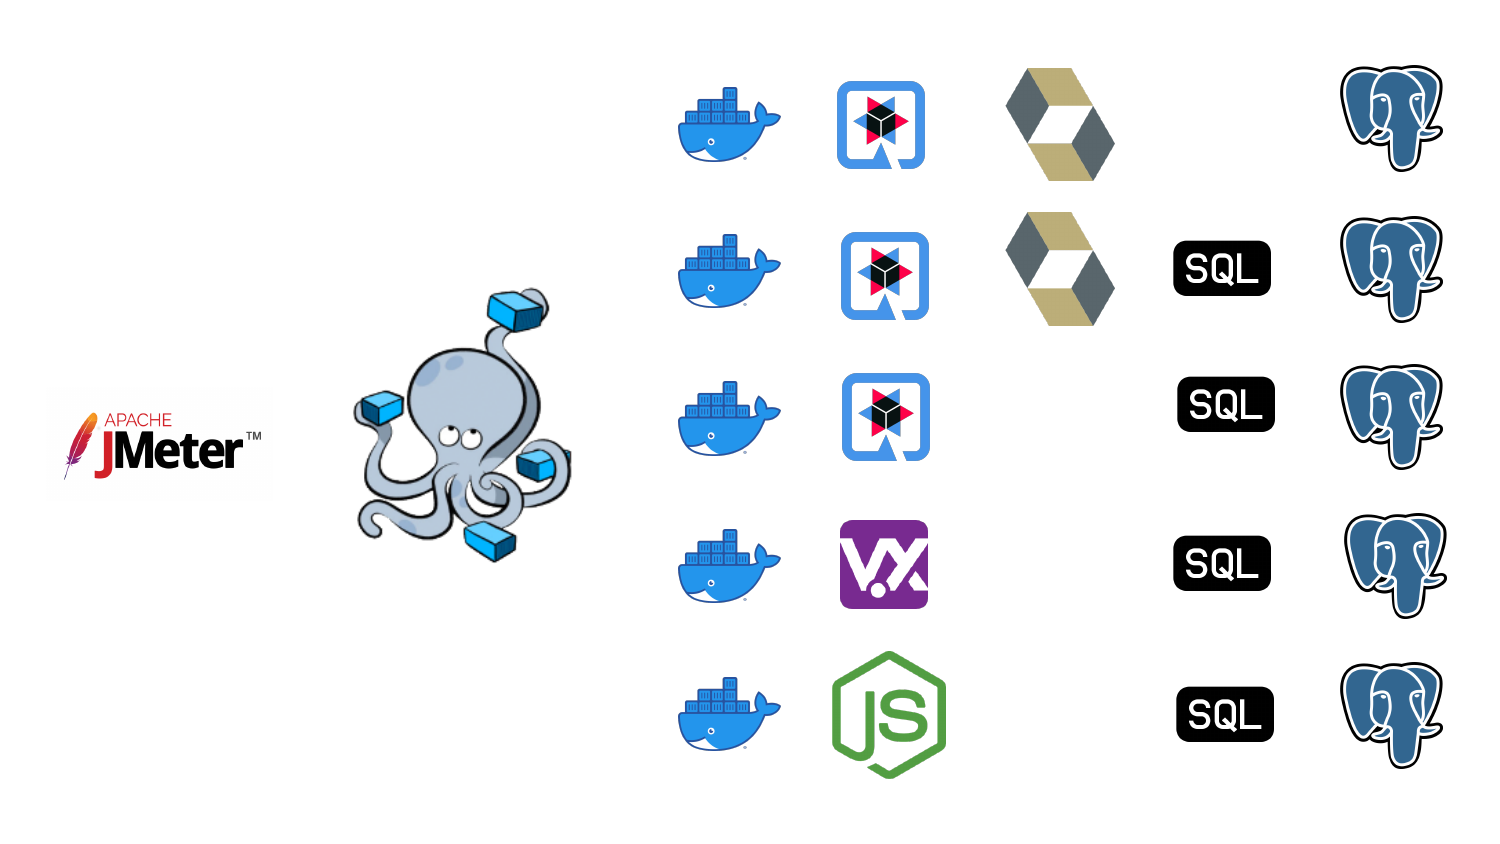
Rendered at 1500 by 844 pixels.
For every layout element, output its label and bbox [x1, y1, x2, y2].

picture [678, 87, 781, 162]
picture [1173, 683, 1276, 748]
picture [842, 373, 930, 461]
picture [840, 520, 928, 609]
picture [1003, 212, 1117, 326]
picture [841, 232, 929, 320]
picture [1174, 373, 1277, 439]
picture [1340, 364, 1443, 470]
picture [46, 387, 273, 501]
picture [1170, 532, 1273, 597]
picture [1340, 216, 1443, 323]
picture [837, 81, 925, 169]
picture [678, 677, 781, 751]
picture [678, 529, 781, 603]
picture [1340, 662, 1443, 769]
picture [678, 381, 781, 456]
picture [1171, 236, 1274, 302]
picture [323, 274, 599, 576]
picture [1344, 513, 1447, 619]
picture [832, 651, 946, 780]
picture [1340, 65, 1443, 172]
picture [678, 234, 781, 308]
picture [1003, 68, 1117, 182]
